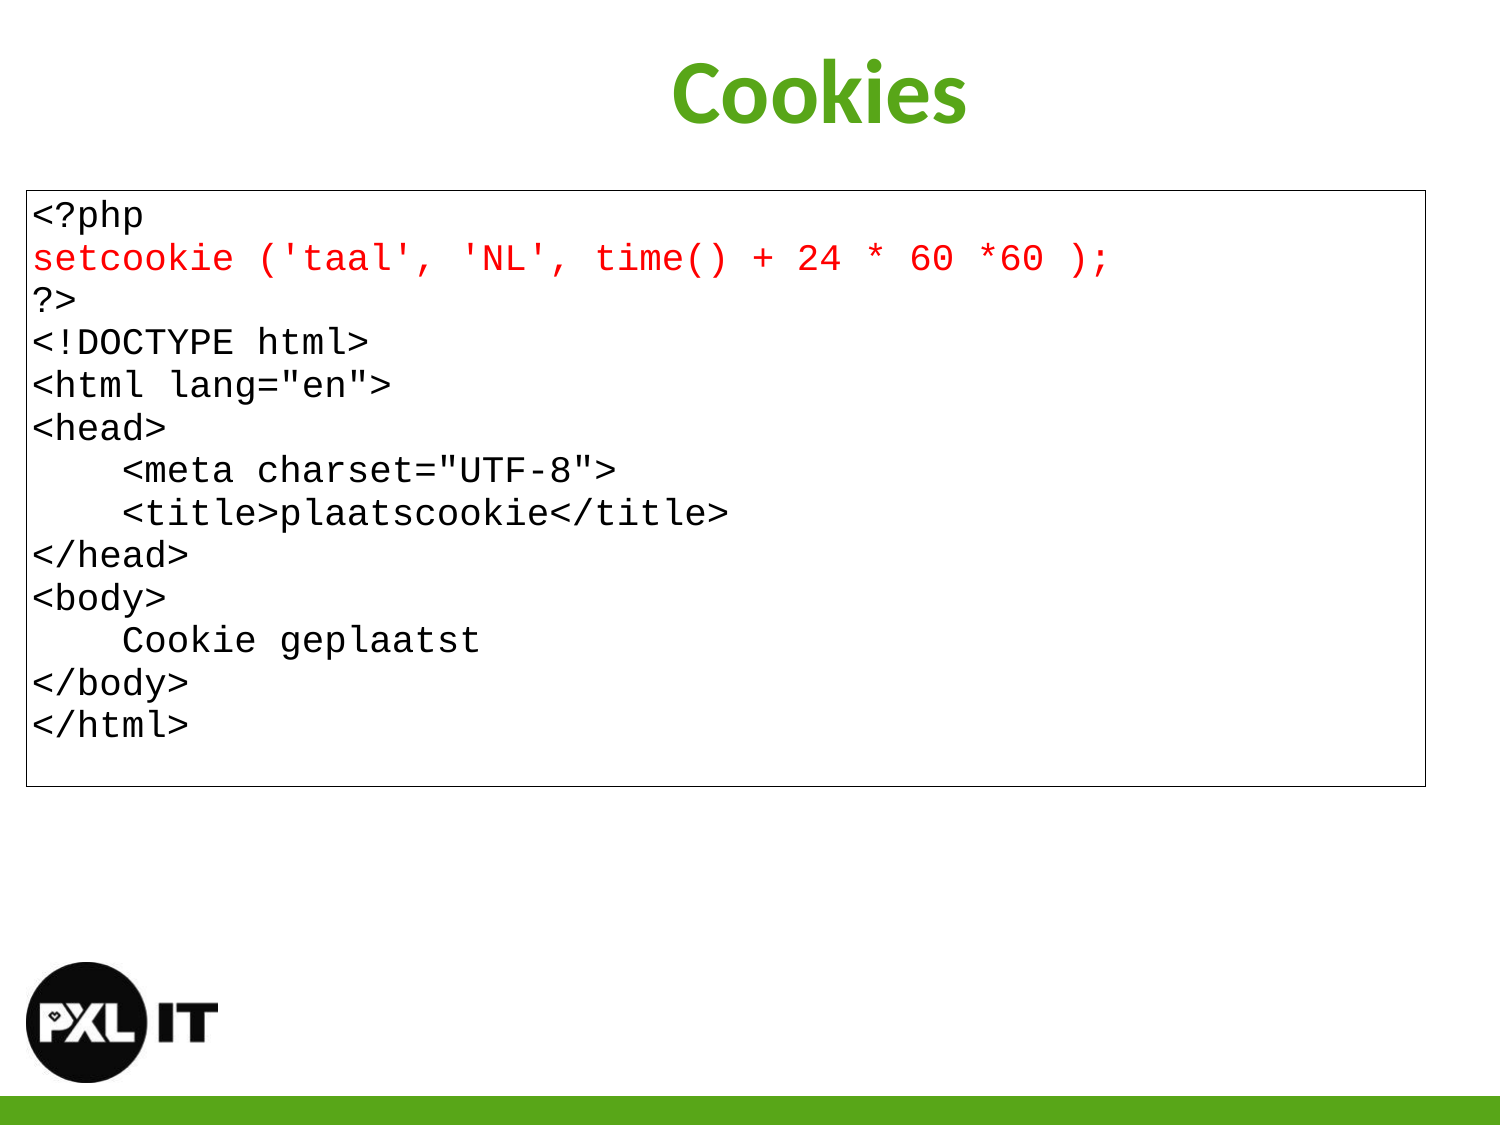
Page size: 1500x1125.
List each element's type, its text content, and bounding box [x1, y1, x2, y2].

table_header <?php setcookie ('taal', 'NL', time() + 24 * 60 *60 ); ?> <!DOCTYPE html> <html lang="en"> <head> <meta charset="UTF-8"> <title>plaatscookie</title> </head> <body> Cookie geplaatst </body> </html> [27, 191, 1425, 786]
picture [26, 962, 218, 1083]
text_box Cookies [201, 24, 1440, 151]
